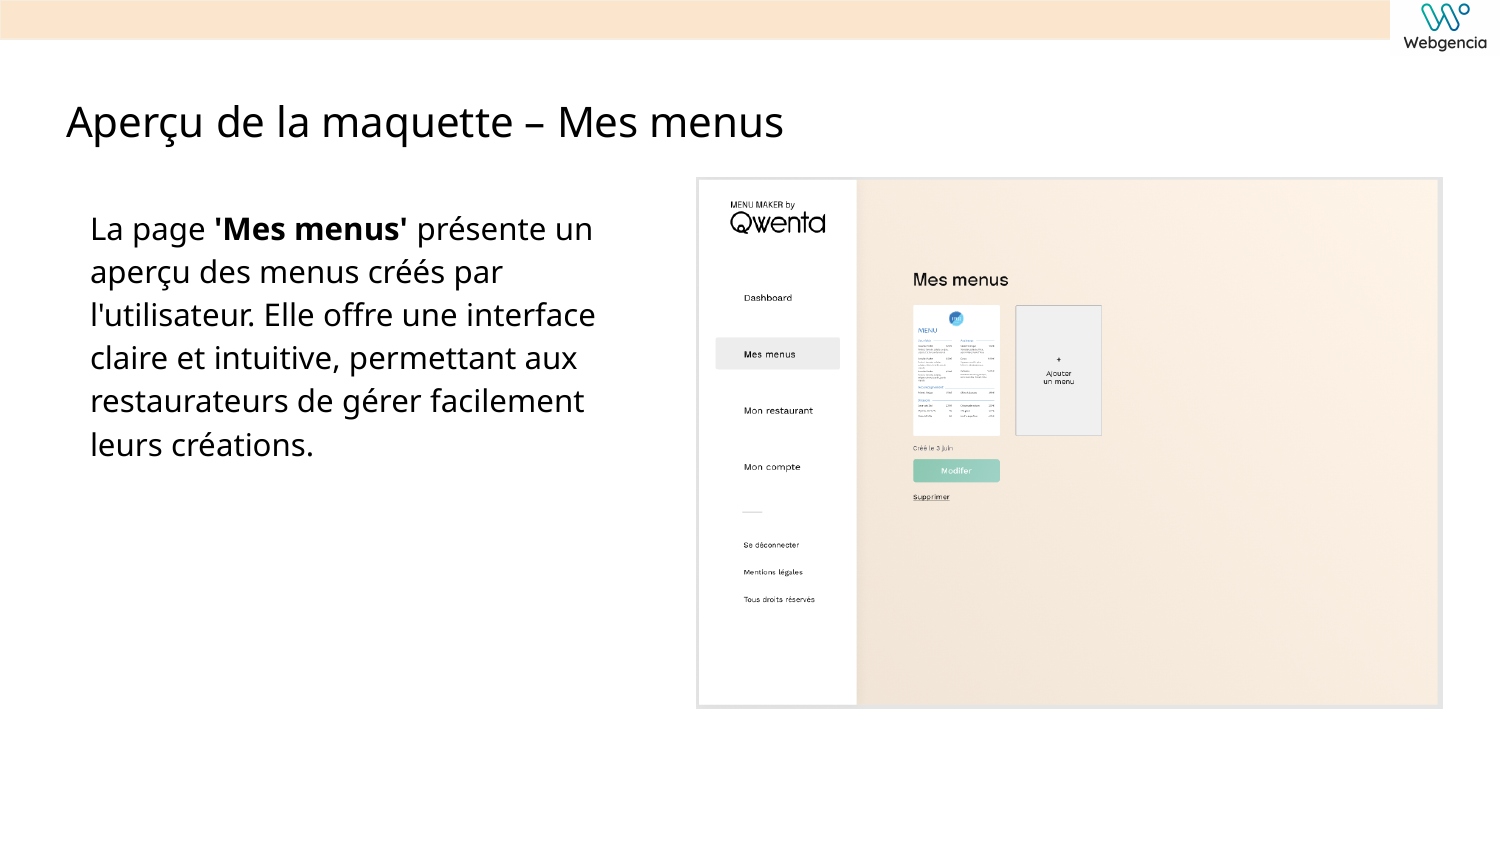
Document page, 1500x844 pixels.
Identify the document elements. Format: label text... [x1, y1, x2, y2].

title Aperçu de la maquette – Mes menus [51, 72, 1449, 167]
text_box [0, 0, 1390, 40]
picture [1390, 0, 1500, 56]
picture [696, 177, 1443, 709]
text_box La page 'Mes menus' présente un aperçu des menus créés par l'utilisateur. Elle offre une interface claire et intuitive, permettant aux restaurateurs de gérer facilement leurs créations. [0, 188, 680, 478]
